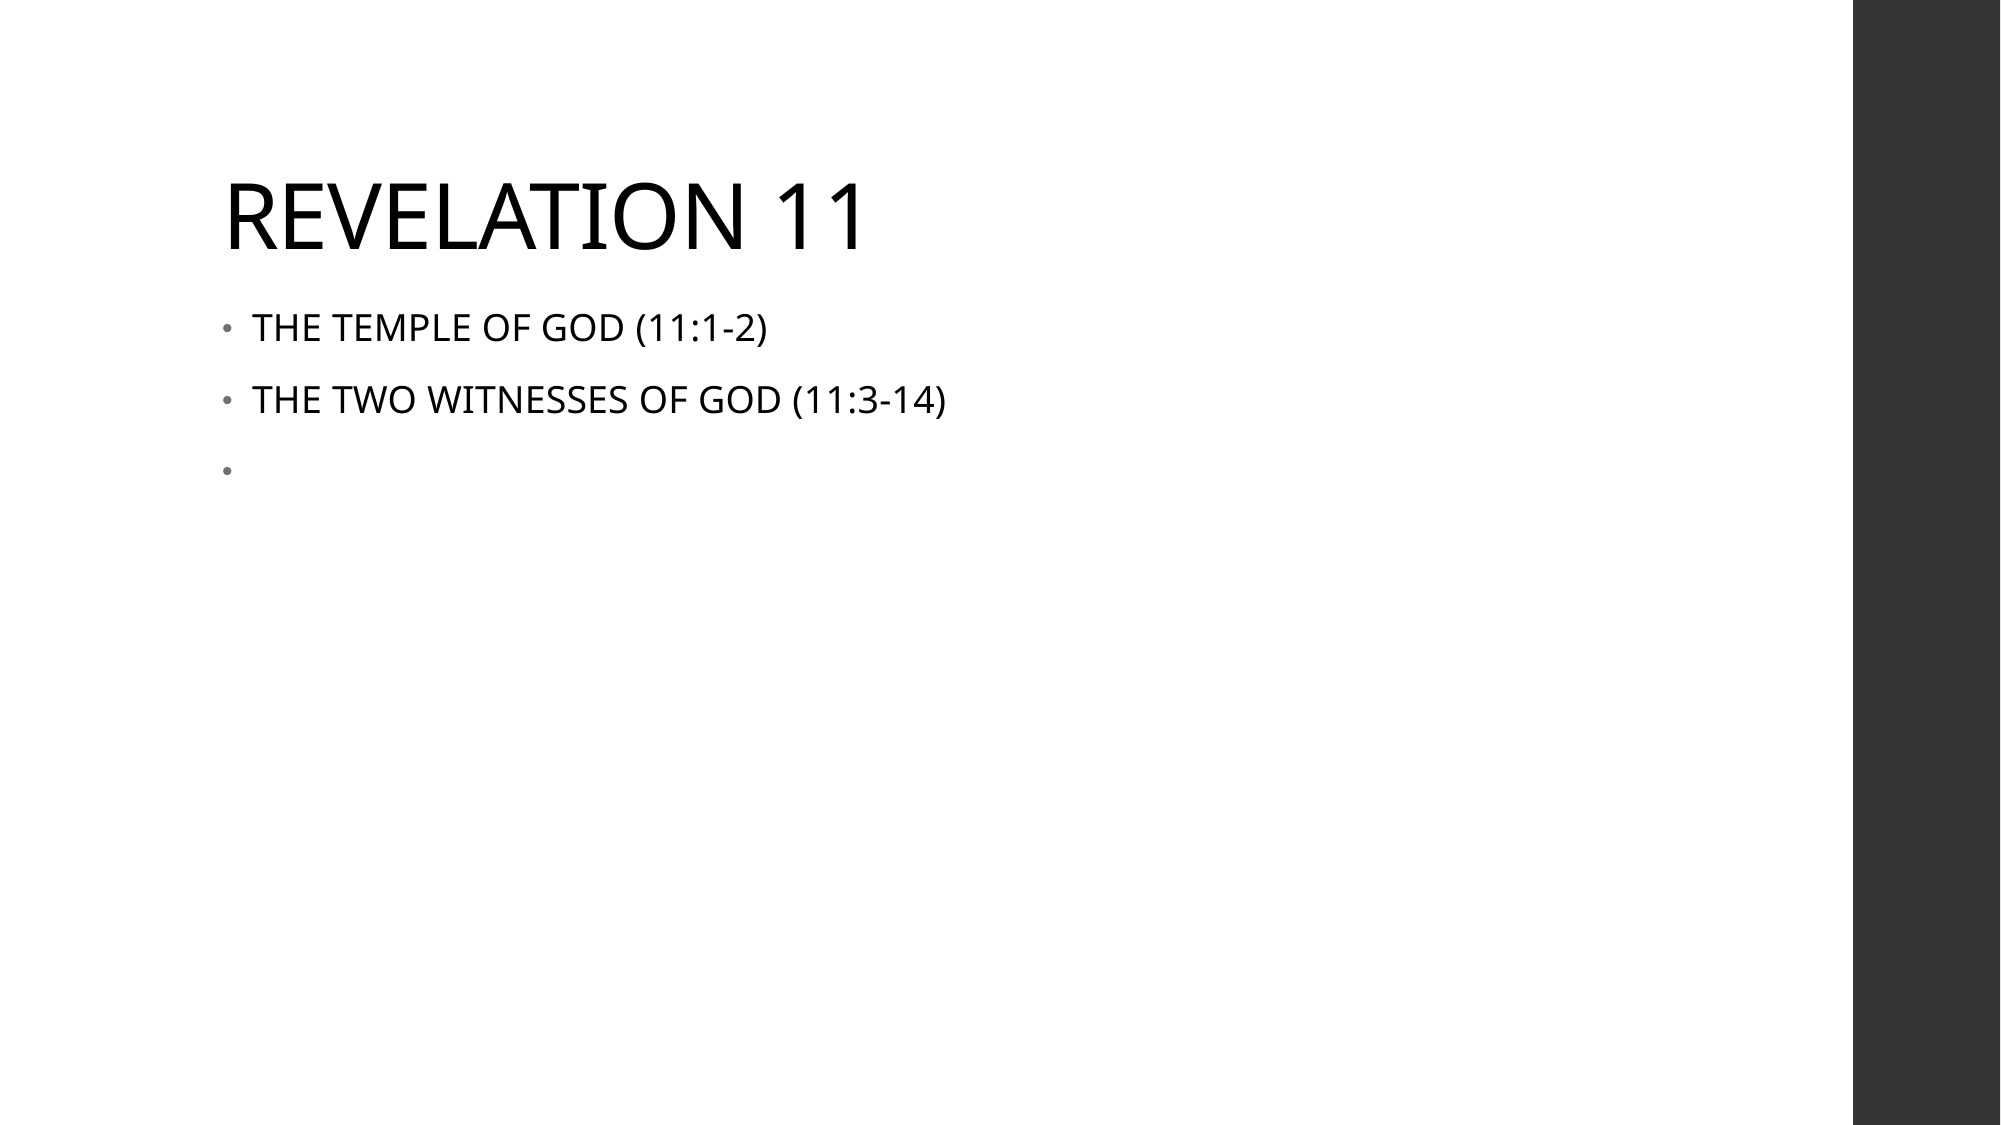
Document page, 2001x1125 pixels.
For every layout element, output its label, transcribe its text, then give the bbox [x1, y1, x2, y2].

list THE TEMPLE OF GOD (11:1-2) THE TWO WITNESSES OF GOD (11:3-14) [206, 299, 1617, 1014]
title REVELATION 11 [206, 60, 1797, 278]
